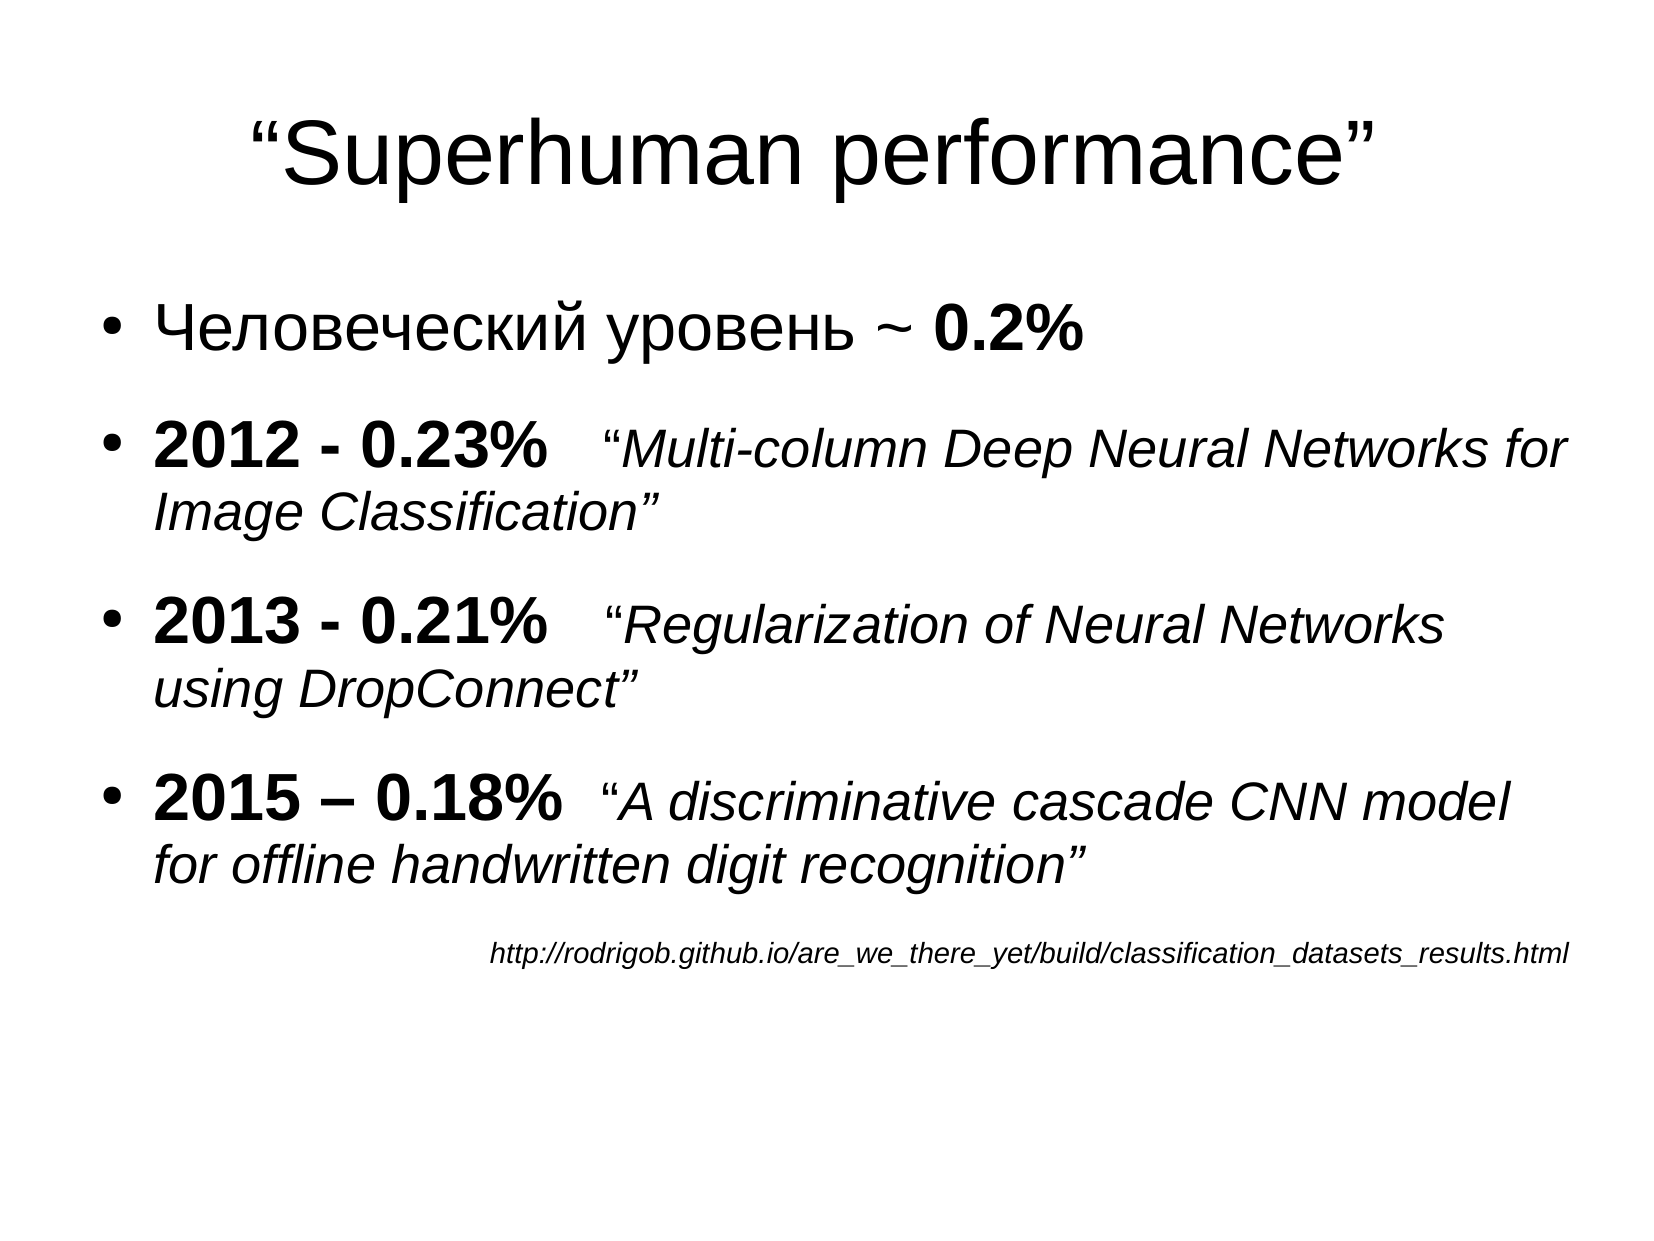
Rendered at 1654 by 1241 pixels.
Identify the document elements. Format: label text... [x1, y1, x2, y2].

list Человеческий уровень ~ 0.2% 2012 - 0.23% “Multi-column Deep Neural Networks for Image Classiﬁcation” 2013 - 0.21% “Regularization of Neural Networks using DropConnect” 2015 – 0.18% “A discriminative cascade CNN model for offline handwritten digit recognition” http://rodrigob.github.io/are_we_there_yet/build/classification_datasets_results.html [82, 290, 1571, 1010]
title “Superhuman performance” [82, 49, 1571, 257]
